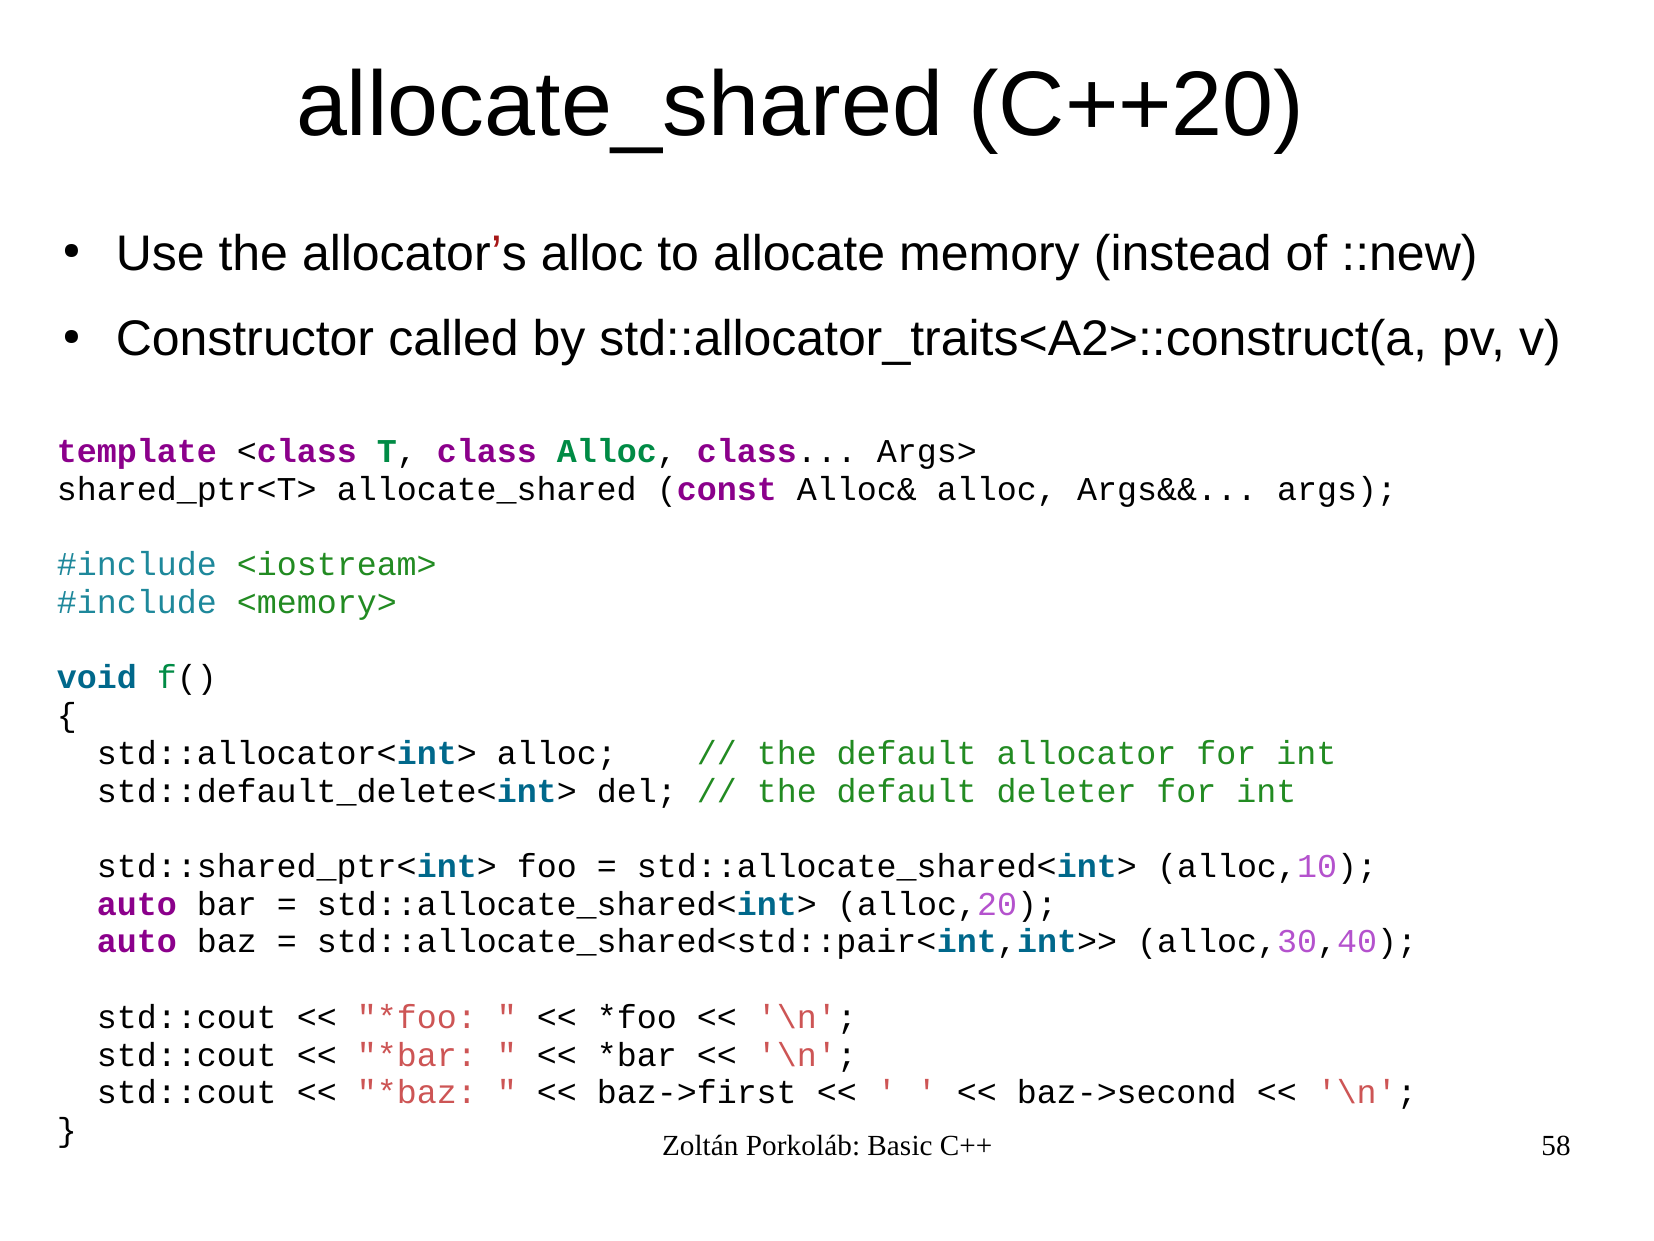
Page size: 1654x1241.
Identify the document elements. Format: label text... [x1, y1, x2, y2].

text_box template <class T, class Alloc, class... Args> shared_ptr<T> allocate_shared (const Alloc& alloc, Args&&... args); #include <iostream> #include <memory> void f() { std::allocator<int> alloc; // the default allocator for int std::default_delete<int> del; // the default deleter for int std::shared_ptr<int> foo = std::allocate_shared<int> (alloc,10); auto bar = std::allocate_shared<int> (alloc,20); auto baz = std::allocate_shared<std::pair<int,int>> (alloc,30,40); std::cout << "*foo: " << *foo << '\n'; std::cout << "*bar: " << *bar << '\n'; std::cout << "*baz: " << baz->first << ' ' << baz->second << '\n'; } [56, 434, 1621, 1241]
title allocate_shared (C++20) [56, 0, 1546, 144]
list Use the allocator’s alloc to allocate memory (instead of ::new) Constructor called by std::allocator_traits<A2>::construct(a, pv, v) [45, 144, 1579, 370]
